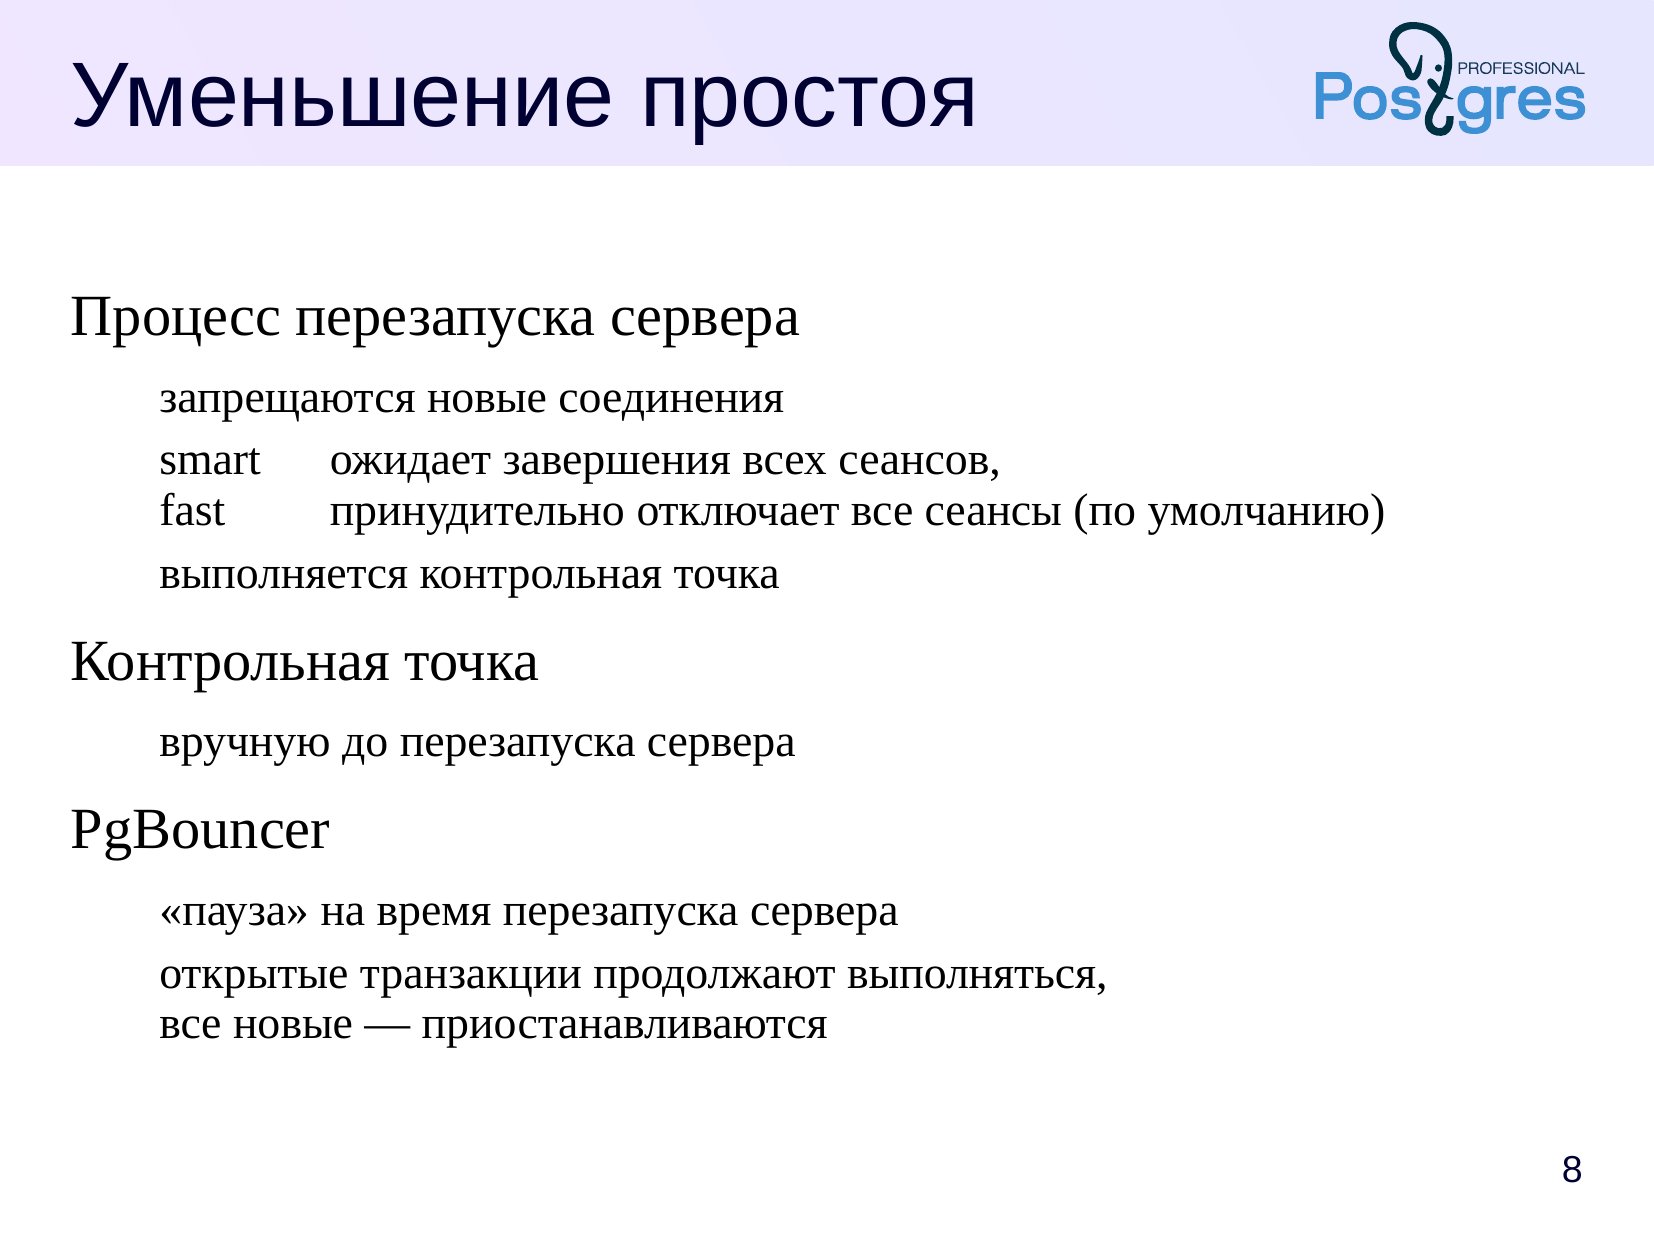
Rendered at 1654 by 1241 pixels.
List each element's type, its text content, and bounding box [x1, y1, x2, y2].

title Уменьшение простоя [70, 43, 1241, 147]
list Процесс перезапуска сервера запрещаются новые соединения smart ожидает завершения всех сеансов, fast принудительно отключает все сеансы (по умолчанию) выполняется контрольная точка Контрольная точка вручную до перезапуска сервера PgBouncer «пауза» на время перезапуска сервера открытые транзакции продолжают выполняться, все новые — приостанавливаются [70, 283, 1583, 1141]
